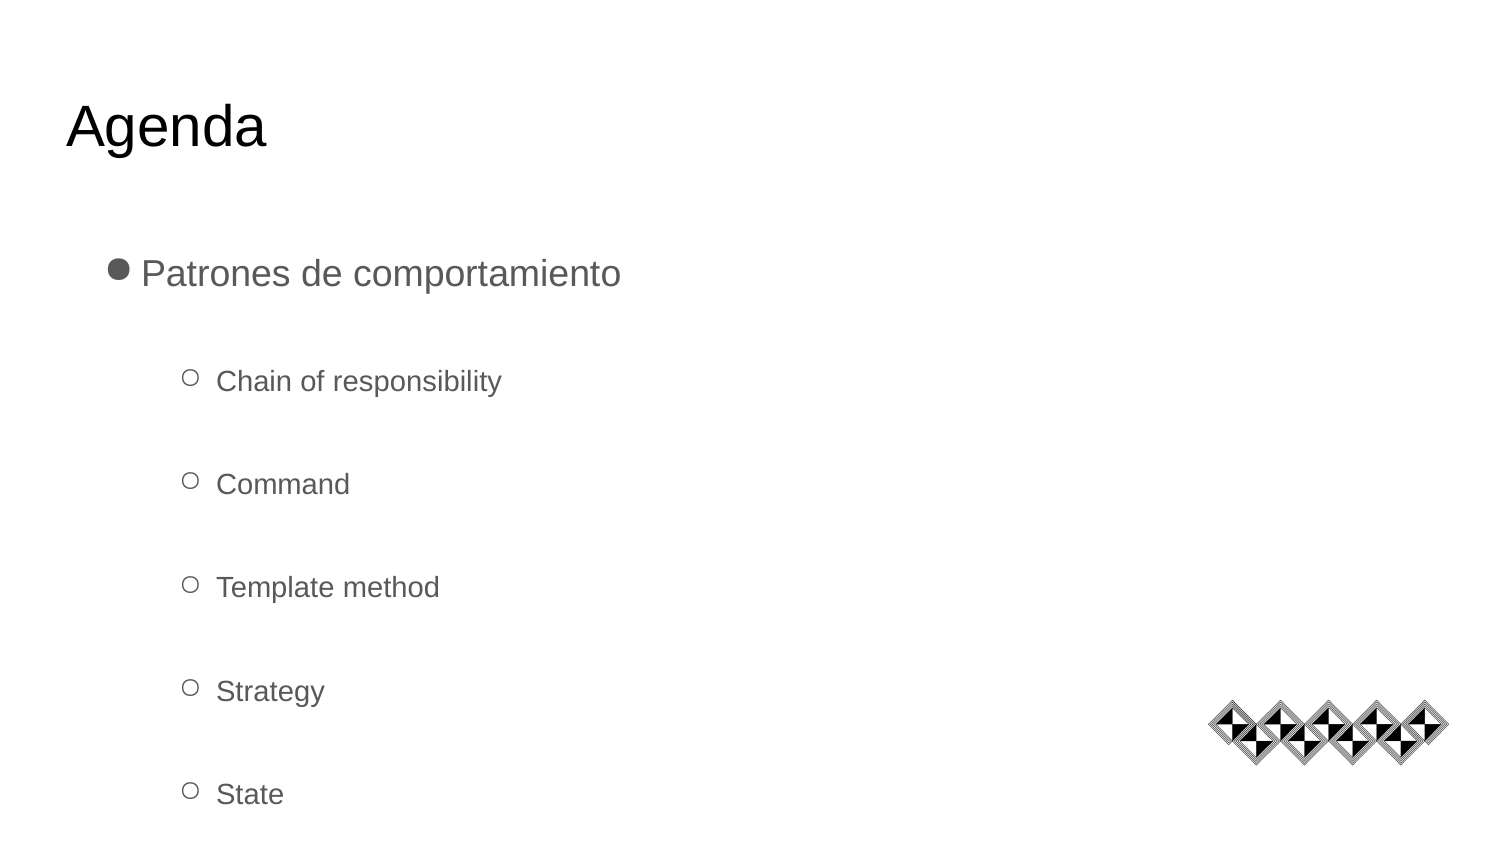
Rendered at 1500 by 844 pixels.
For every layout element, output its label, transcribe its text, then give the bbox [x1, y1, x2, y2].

picture [1208, 672, 1449, 793]
list Patrones de comportamiento Chain of responsibility Command Template method Strategy State [51, 189, 1449, 750]
title Agenda [51, 72, 1449, 167]
